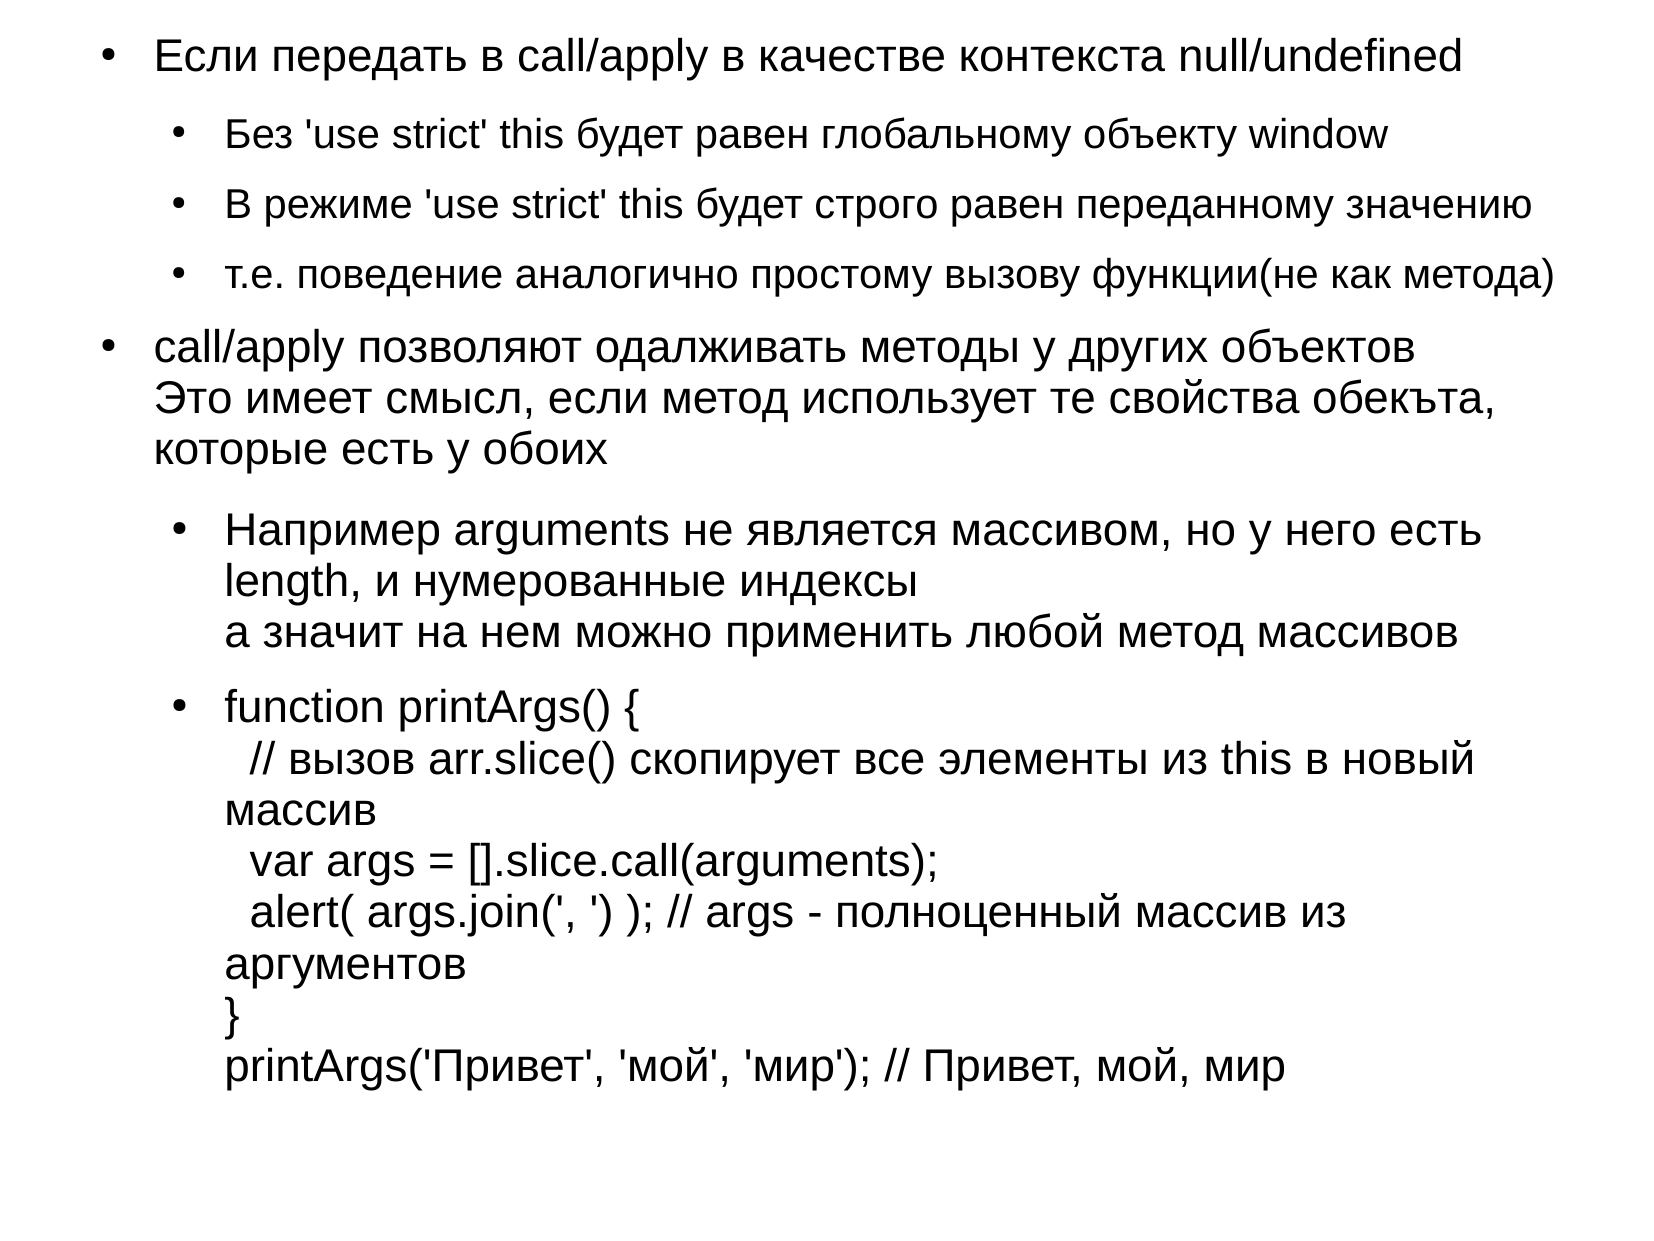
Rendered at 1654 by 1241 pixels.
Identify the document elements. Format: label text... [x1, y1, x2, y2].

list Если передать в call/apply в качестве контекста null/undefined Без 'use strict' this будет равен глобальному объекту window В режиме 'use strict' this будет строго равен переданному значению т.е. поведение аналогично простому вызову функции(не как метода) call/apply позволяют одалживать методы у других объектов Это имеет смысл, если метод использует те свойства обекъта, которые есть у обоих Например arguments не является массивом, но у него есть length, и нумерованные индексы а значит на нем можно применить любой метод массивов function printArgs() { // вызов arr.slice() скопирует все элементы из this в новый массив var args = [].slice.call(arguments); alert( args.join(', ') ); // args - полноценный массив из аргументов } printArgs('Привет', 'мой', 'мир'); // Привет, мой, мир [82, 29, 1571, 1152]
